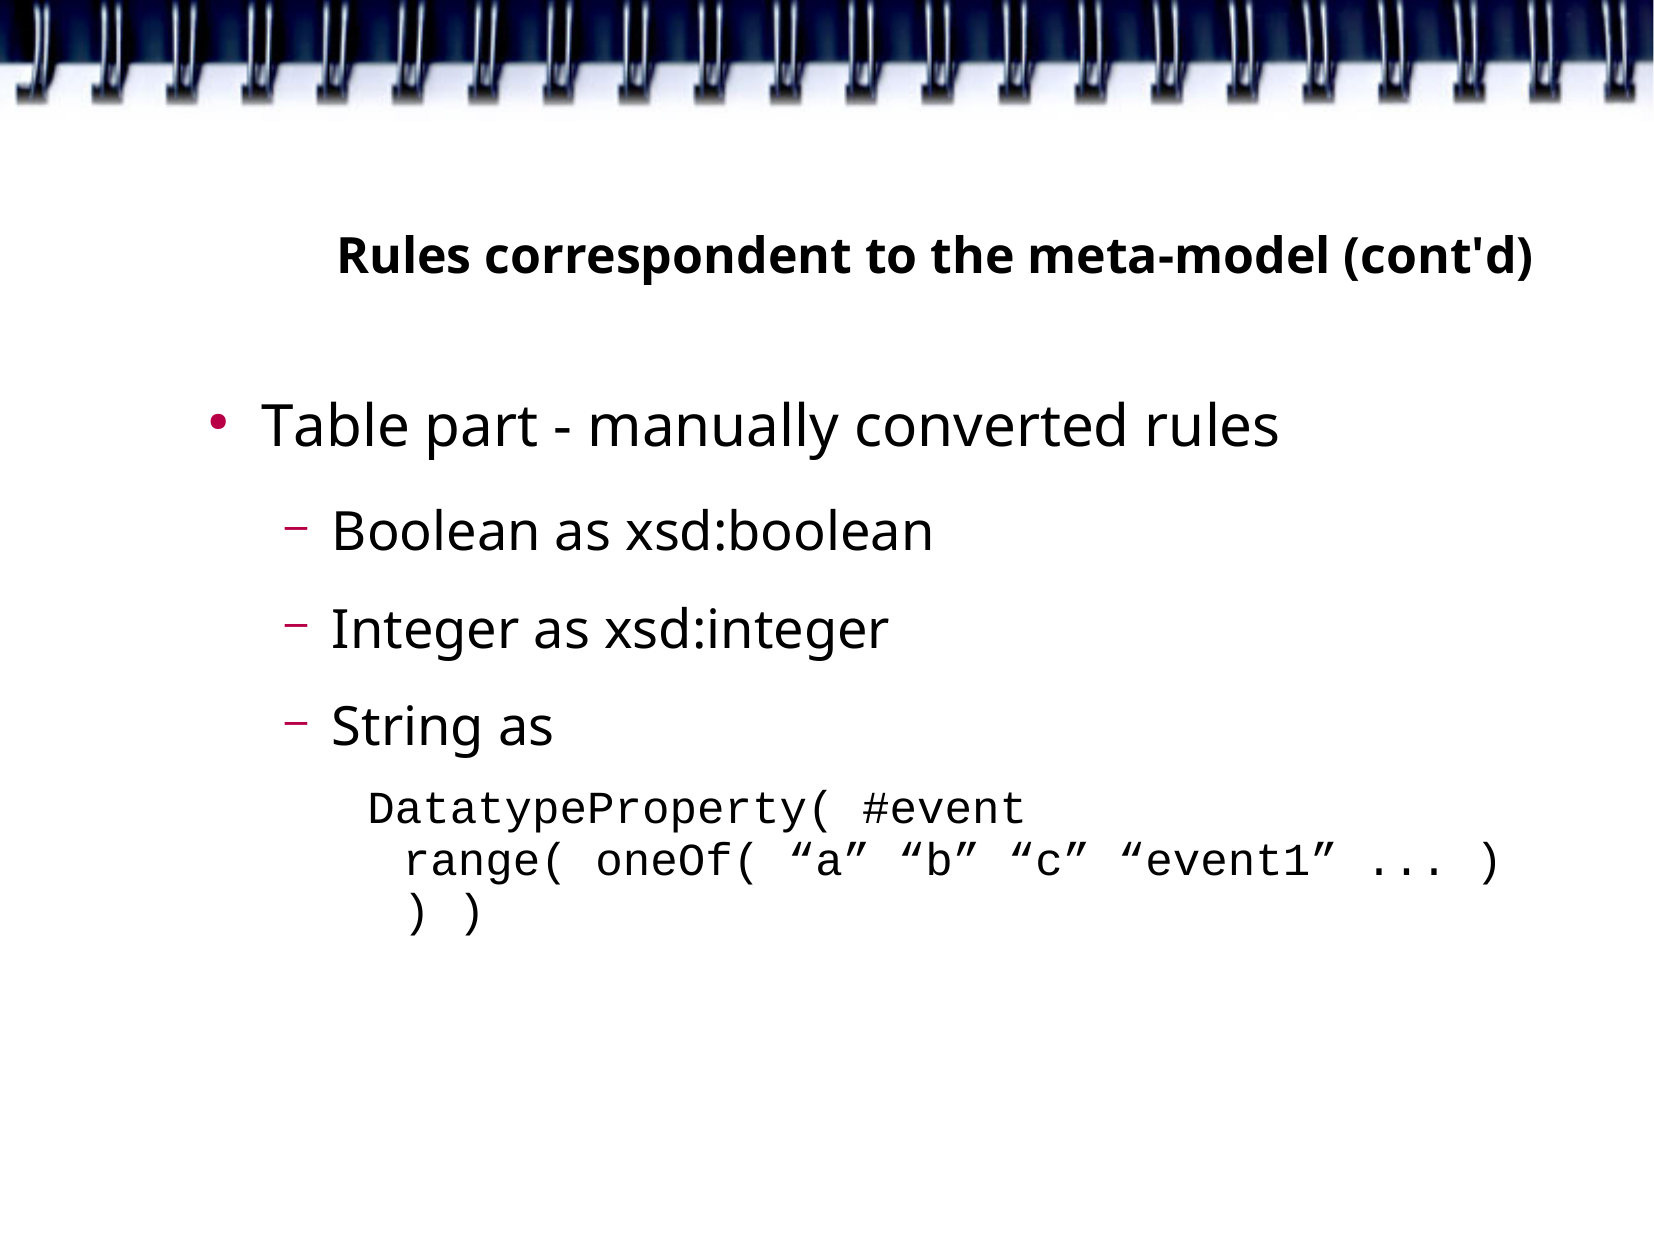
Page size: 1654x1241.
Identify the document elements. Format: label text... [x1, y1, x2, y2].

list Table part - manually converted rules Boolean as xsd:boolean Integer as xsd:integer String as DatatypeProperty( #event range( oneOf( “a” “b” “c” “event1” ... ) ) ) [190, 383, 1506, 892]
title Rules correspondent to the meta-model (cont'd) [139, 157, 1535, 350]
picture [0, 0, 1654, 121]
